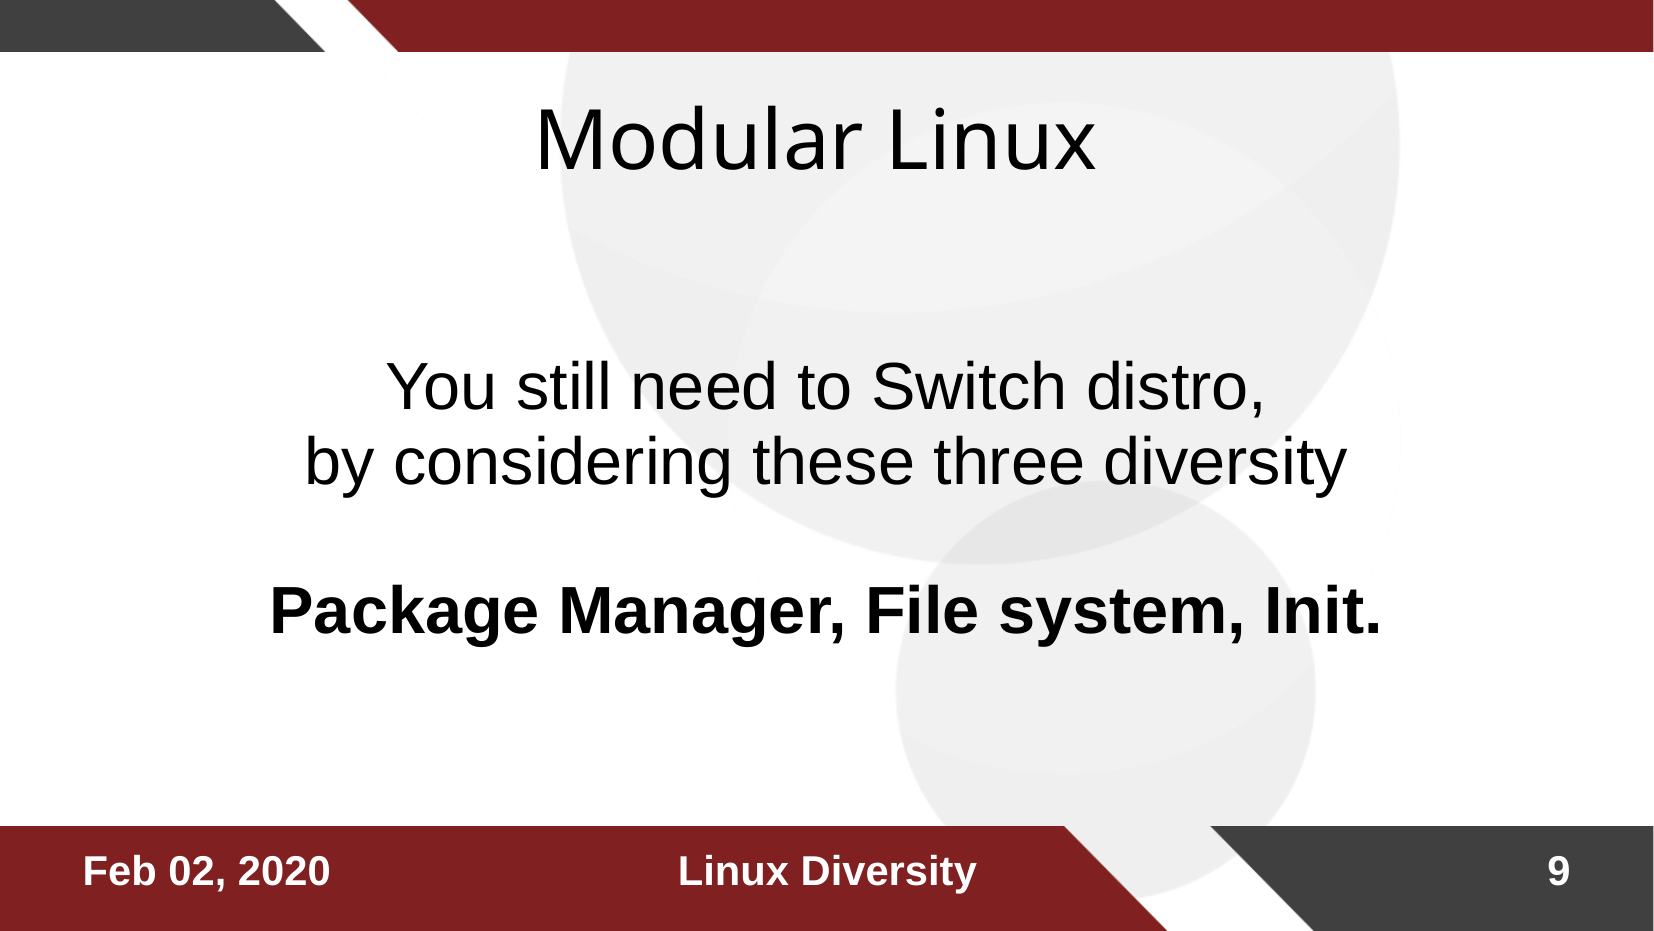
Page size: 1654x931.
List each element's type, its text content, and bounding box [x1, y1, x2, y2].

picture [0, 826, 1654, 931]
subtitle You still need to Switch distro, by considering these three diversity Package Manager, File system, Init. [82, 239, 1571, 757]
picture [0, 0, 1654, 52]
title Modular Linux [82, 59, 1571, 216]
